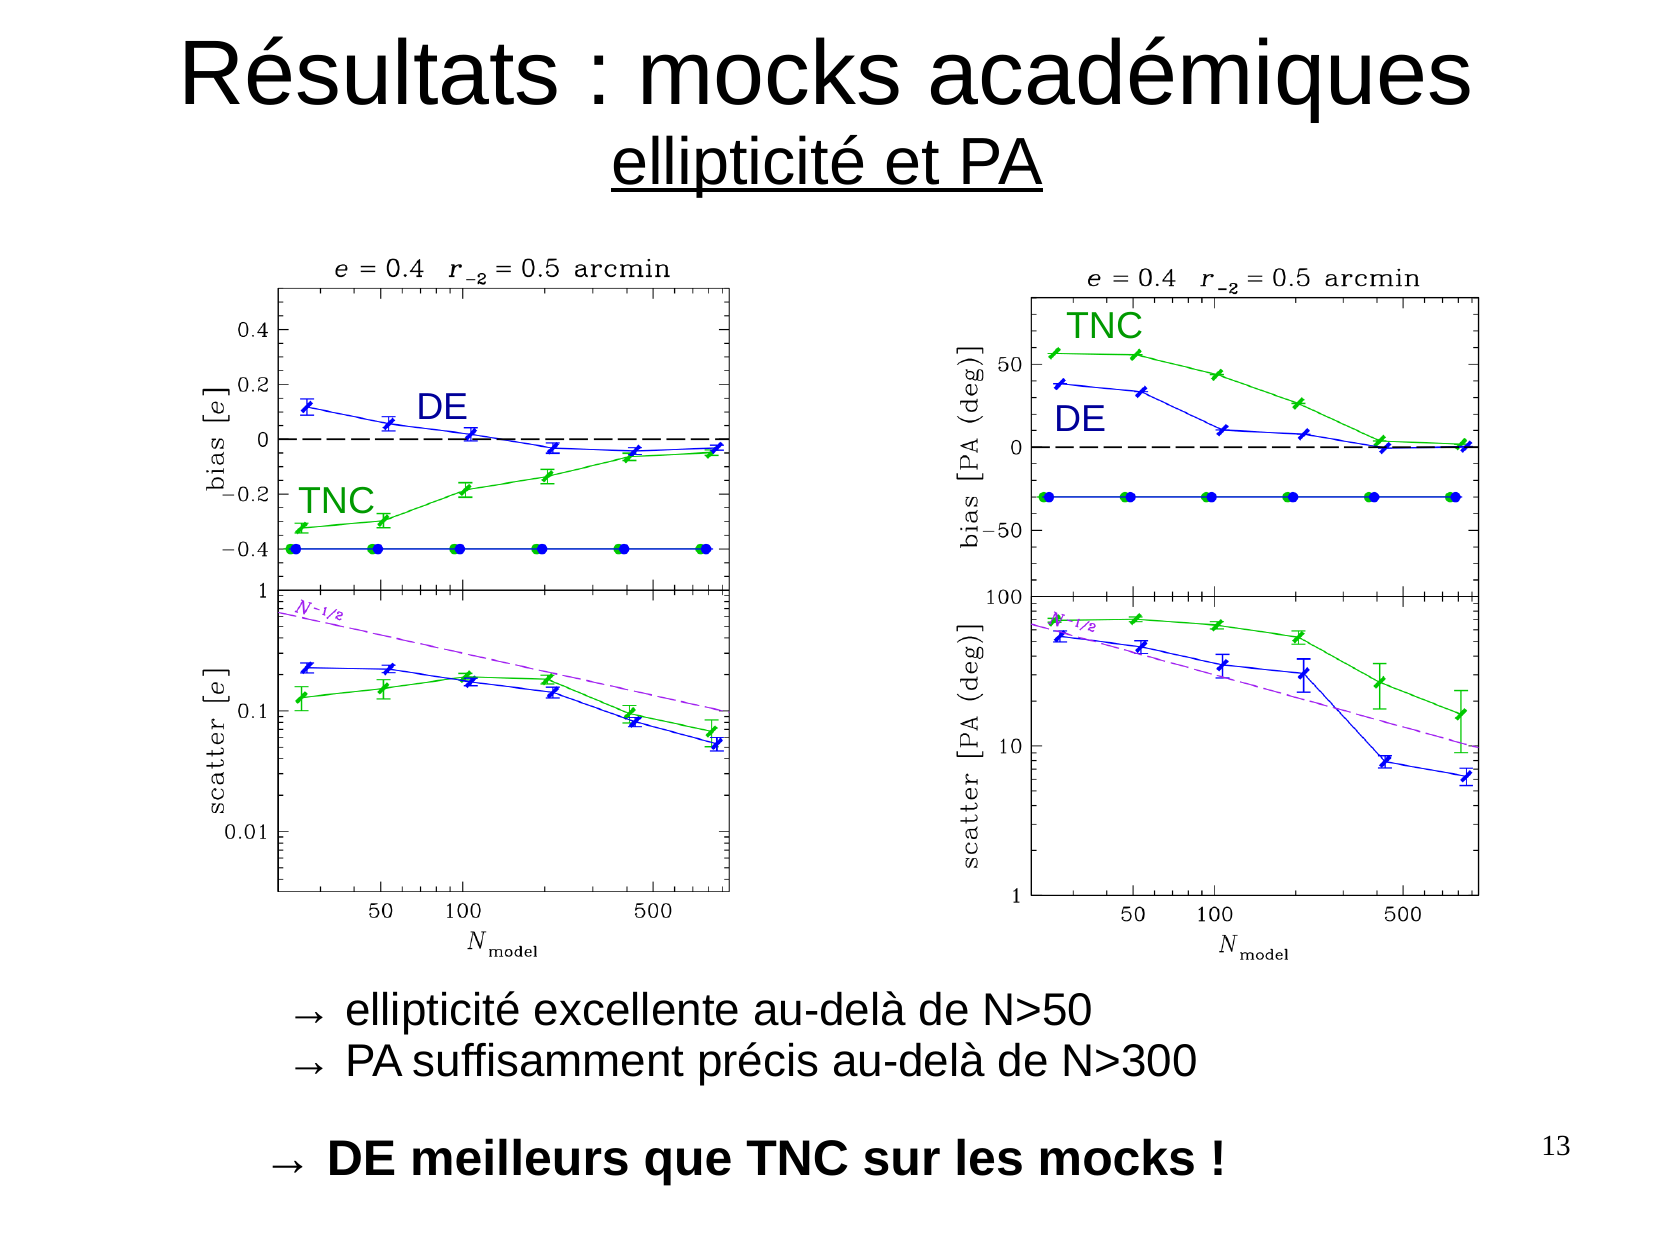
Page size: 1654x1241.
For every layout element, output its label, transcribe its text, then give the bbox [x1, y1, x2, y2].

text_box TNC [283, 472, 391, 530]
text_box → DE meilleurs que TNC sur les mocks ! [248, 1122, 1252, 1193]
text_box TNC [1051, 297, 1159, 355]
text_box → ellipticité excellente au-delà de N>50 → PA suffisamment précis au-delà de N>300 [271, 976, 1264, 1145]
picture [956, 236, 1507, 969]
text_box DE [1039, 389, 1122, 447]
title Résultats : mocks académiques ellipticité et PA [82, 21, 1571, 199]
text_box DE [401, 377, 484, 435]
picture [202, 226, 758, 966]
